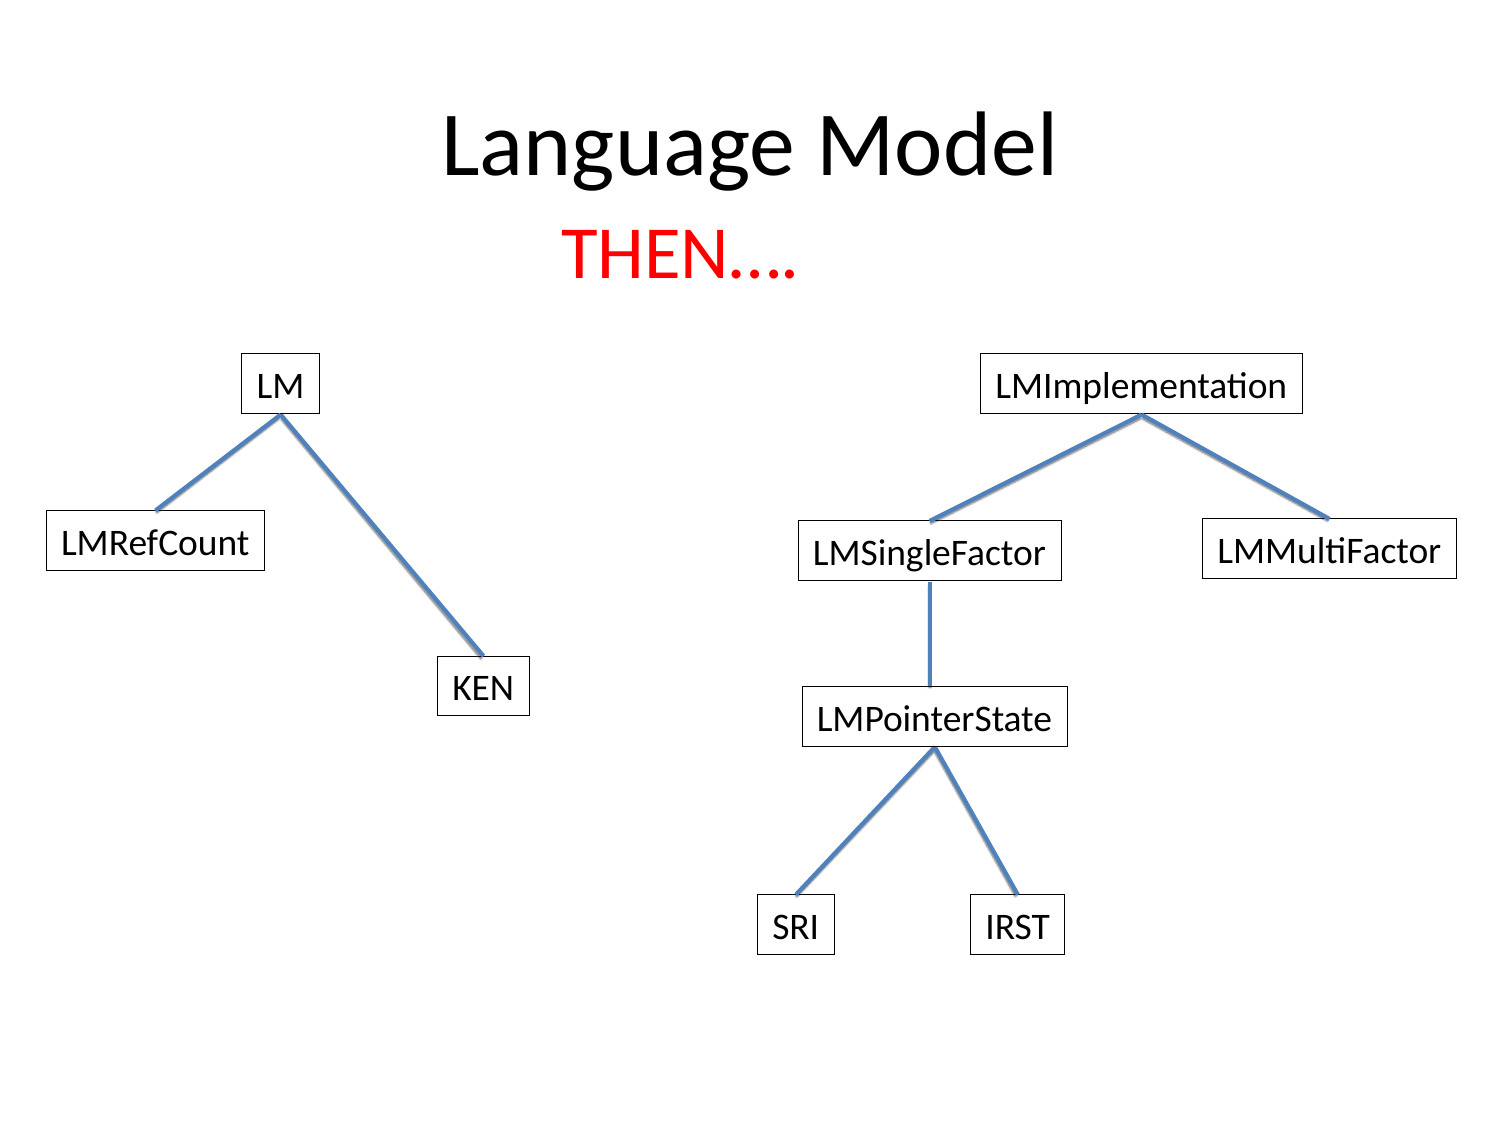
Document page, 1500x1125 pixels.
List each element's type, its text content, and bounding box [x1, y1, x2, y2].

text_box THEN…. [546, 195, 816, 301]
text_box LMRefCount [46, 510, 265, 571]
text_box LMMultiFactor [1202, 518, 1457, 579]
text_box KEN [437, 656, 530, 716]
text_box LMPointerState [802, 686, 1068, 747]
title Language Model [75, 45, 1425, 233]
text_box SRI [757, 894, 835, 955]
text_box LM [241, 353, 320, 414]
text_box IRST [970, 894, 1065, 955]
text_box LMImplementation [980, 353, 1303, 414]
text_box LMSingleFactor [798, 520, 1062, 581]
